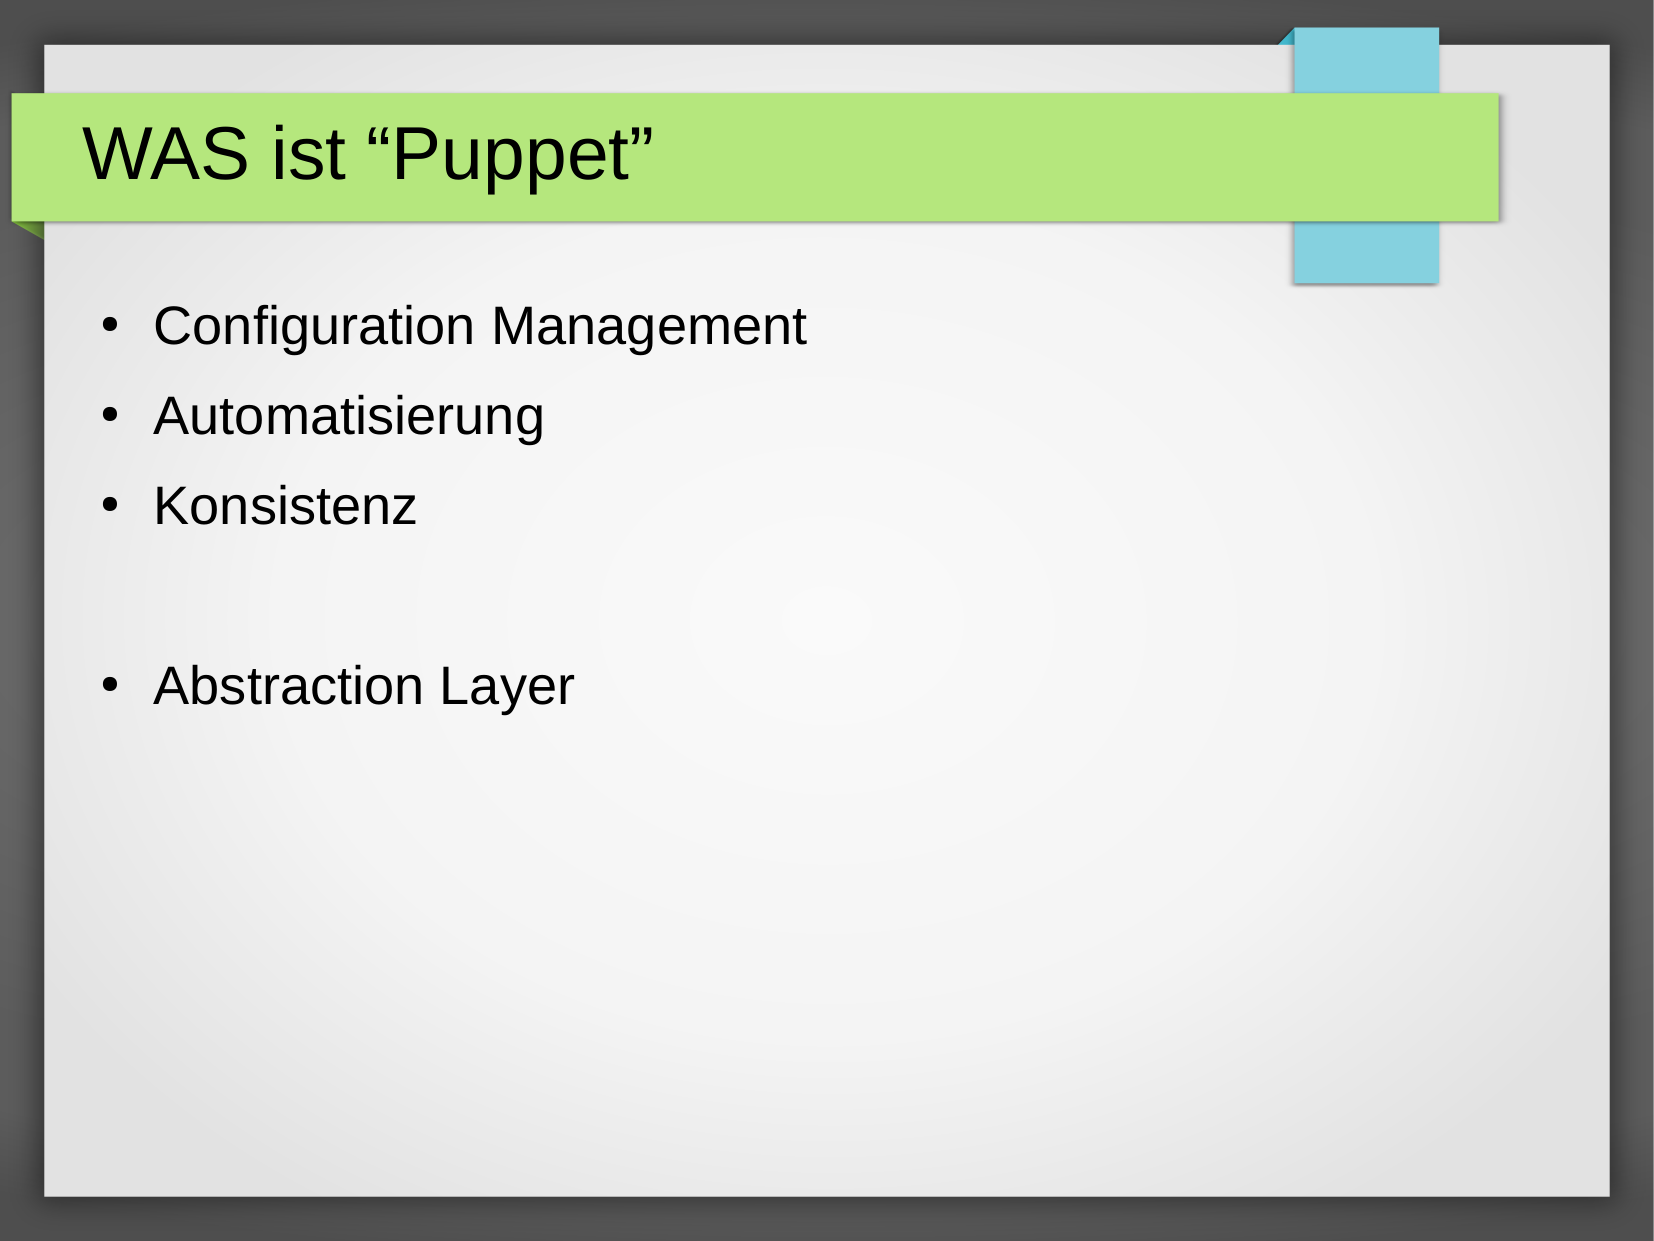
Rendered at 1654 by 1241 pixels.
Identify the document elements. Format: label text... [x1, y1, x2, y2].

list Configuration Management Automatisierung Konsistenz Abstraction Layer [82, 295, 1571, 1015]
picture [0, 0, 1654, 1241]
title WAS ist “Puppet” [82, 94, 1264, 213]
